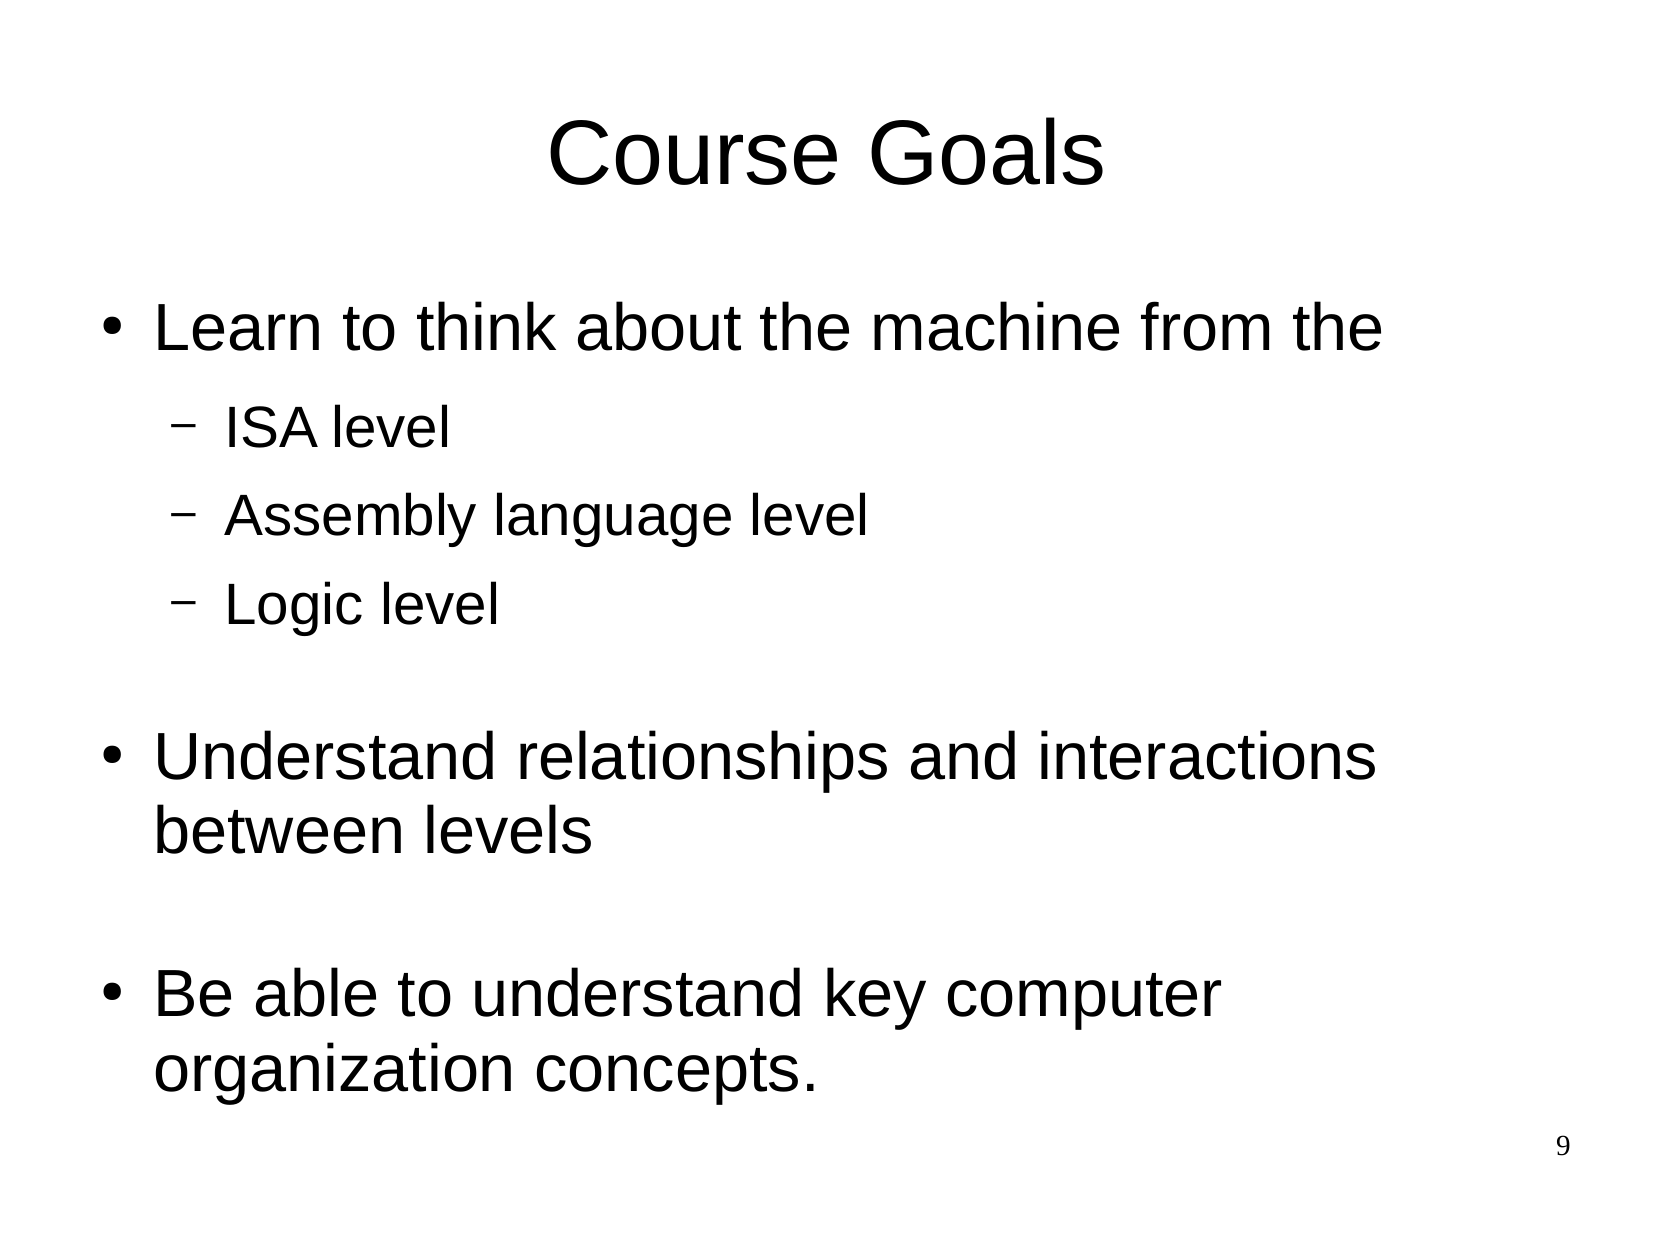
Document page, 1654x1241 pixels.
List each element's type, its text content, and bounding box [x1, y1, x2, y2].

list Learn to think about the machine from the ISA level Assembly language level Logic level Understand relationships and interactions between levels Be able to understand key computer organization concepts. [82, 290, 1538, 1158]
title Course Goals [82, 49, 1571, 257]
